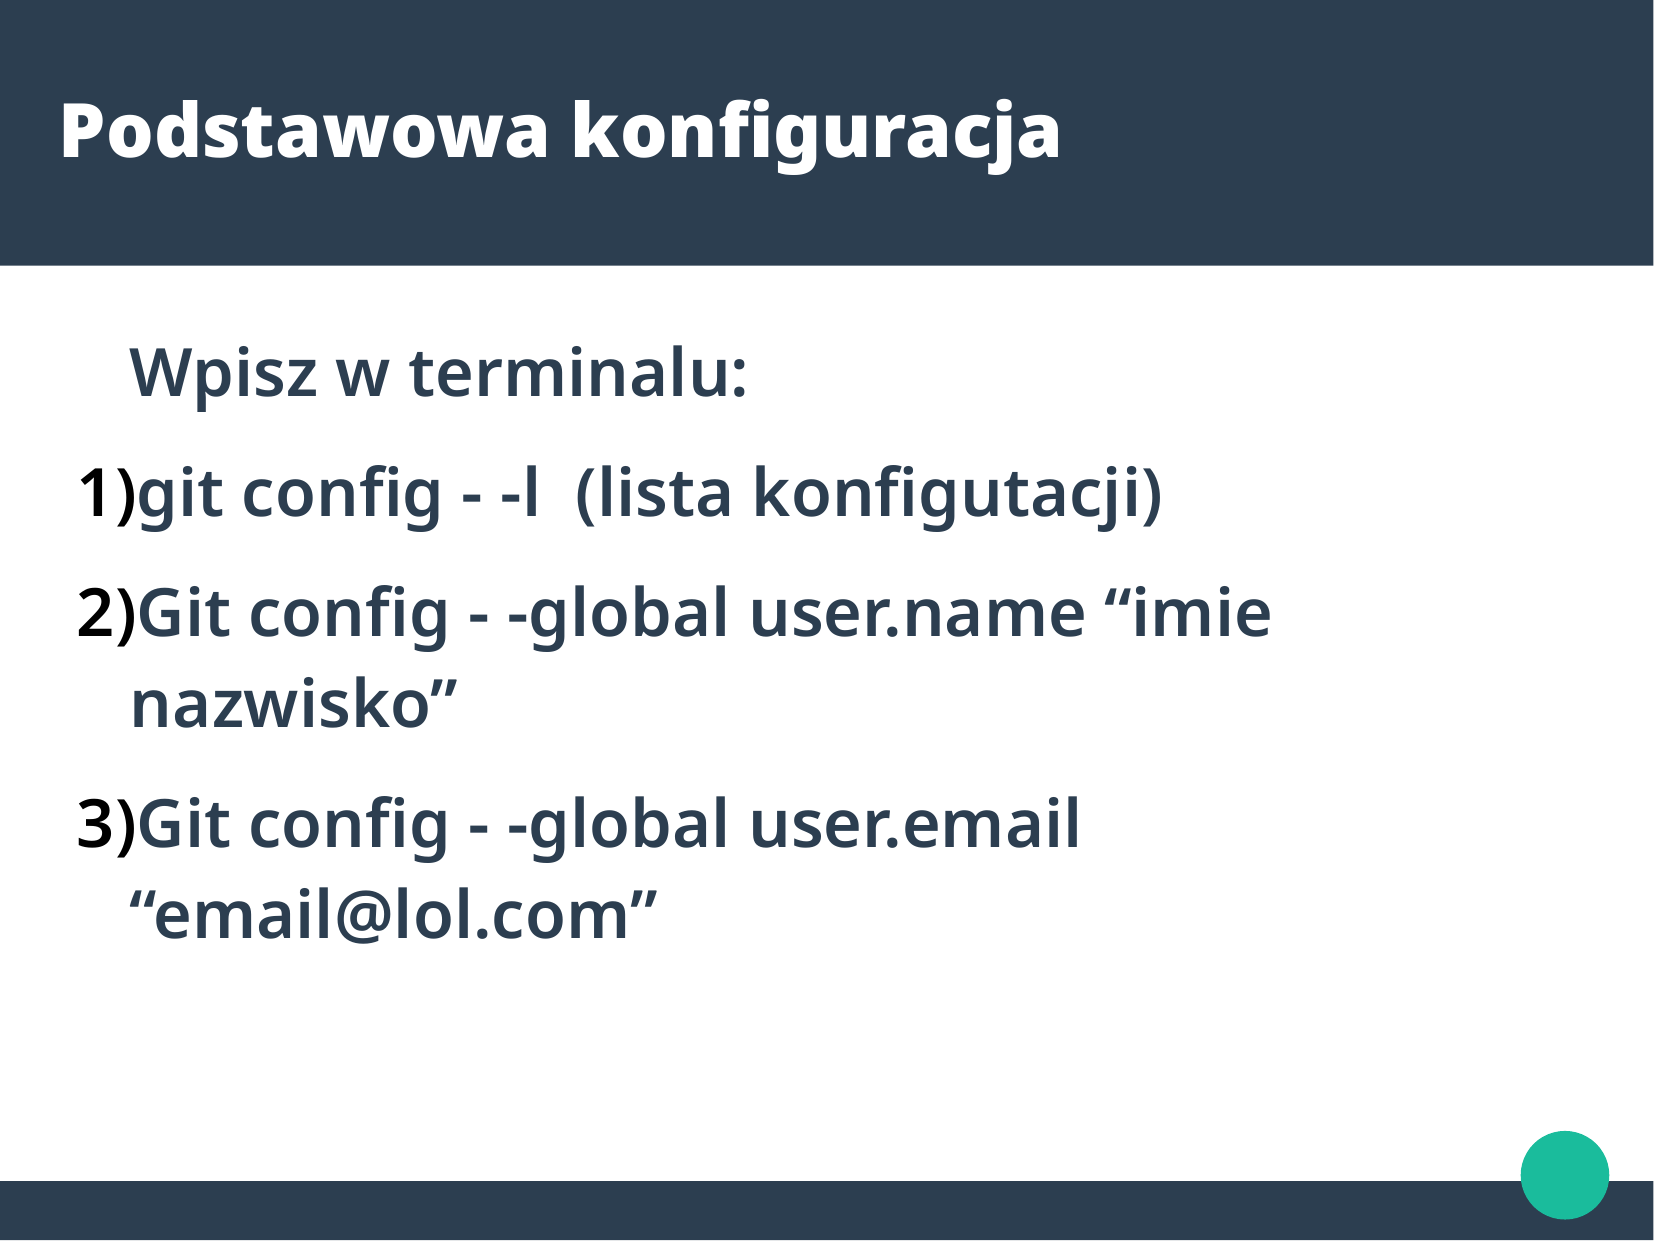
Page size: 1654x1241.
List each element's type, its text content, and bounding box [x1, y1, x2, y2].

title Podstawowa konfiguracja [59, 49, 1595, 207]
list Wpisz w terminalu: git config - -l (lista konfigutacji) Git config - -global user.name “imie nazwisko” Git config - -global user.email “email@lol.com” [59, 324, 1595, 1152]
